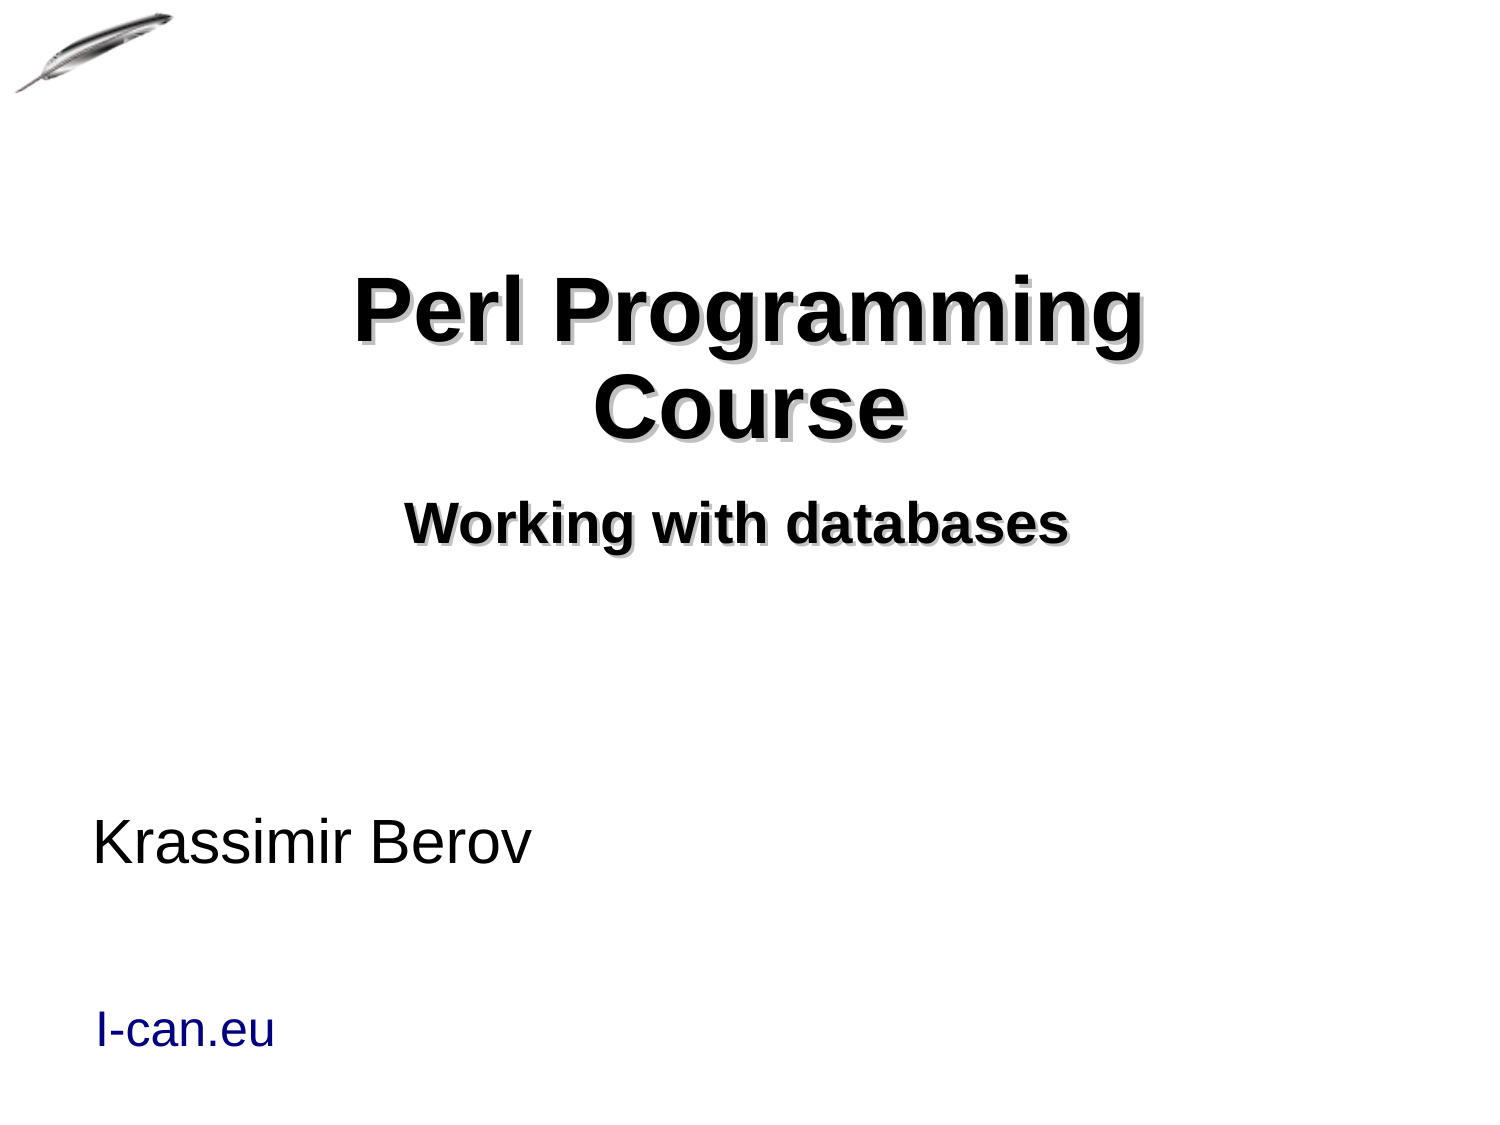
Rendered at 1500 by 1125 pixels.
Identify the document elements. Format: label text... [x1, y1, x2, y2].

text_box I-can.eu [80, 991, 291, 1065]
title Perl Programming Course [277, 249, 1223, 459]
text_box Working with databases [389, 481, 1111, 562]
text_box Krassimir Berov [77, 798, 642, 888]
picture [11, 11, 179, 95]
